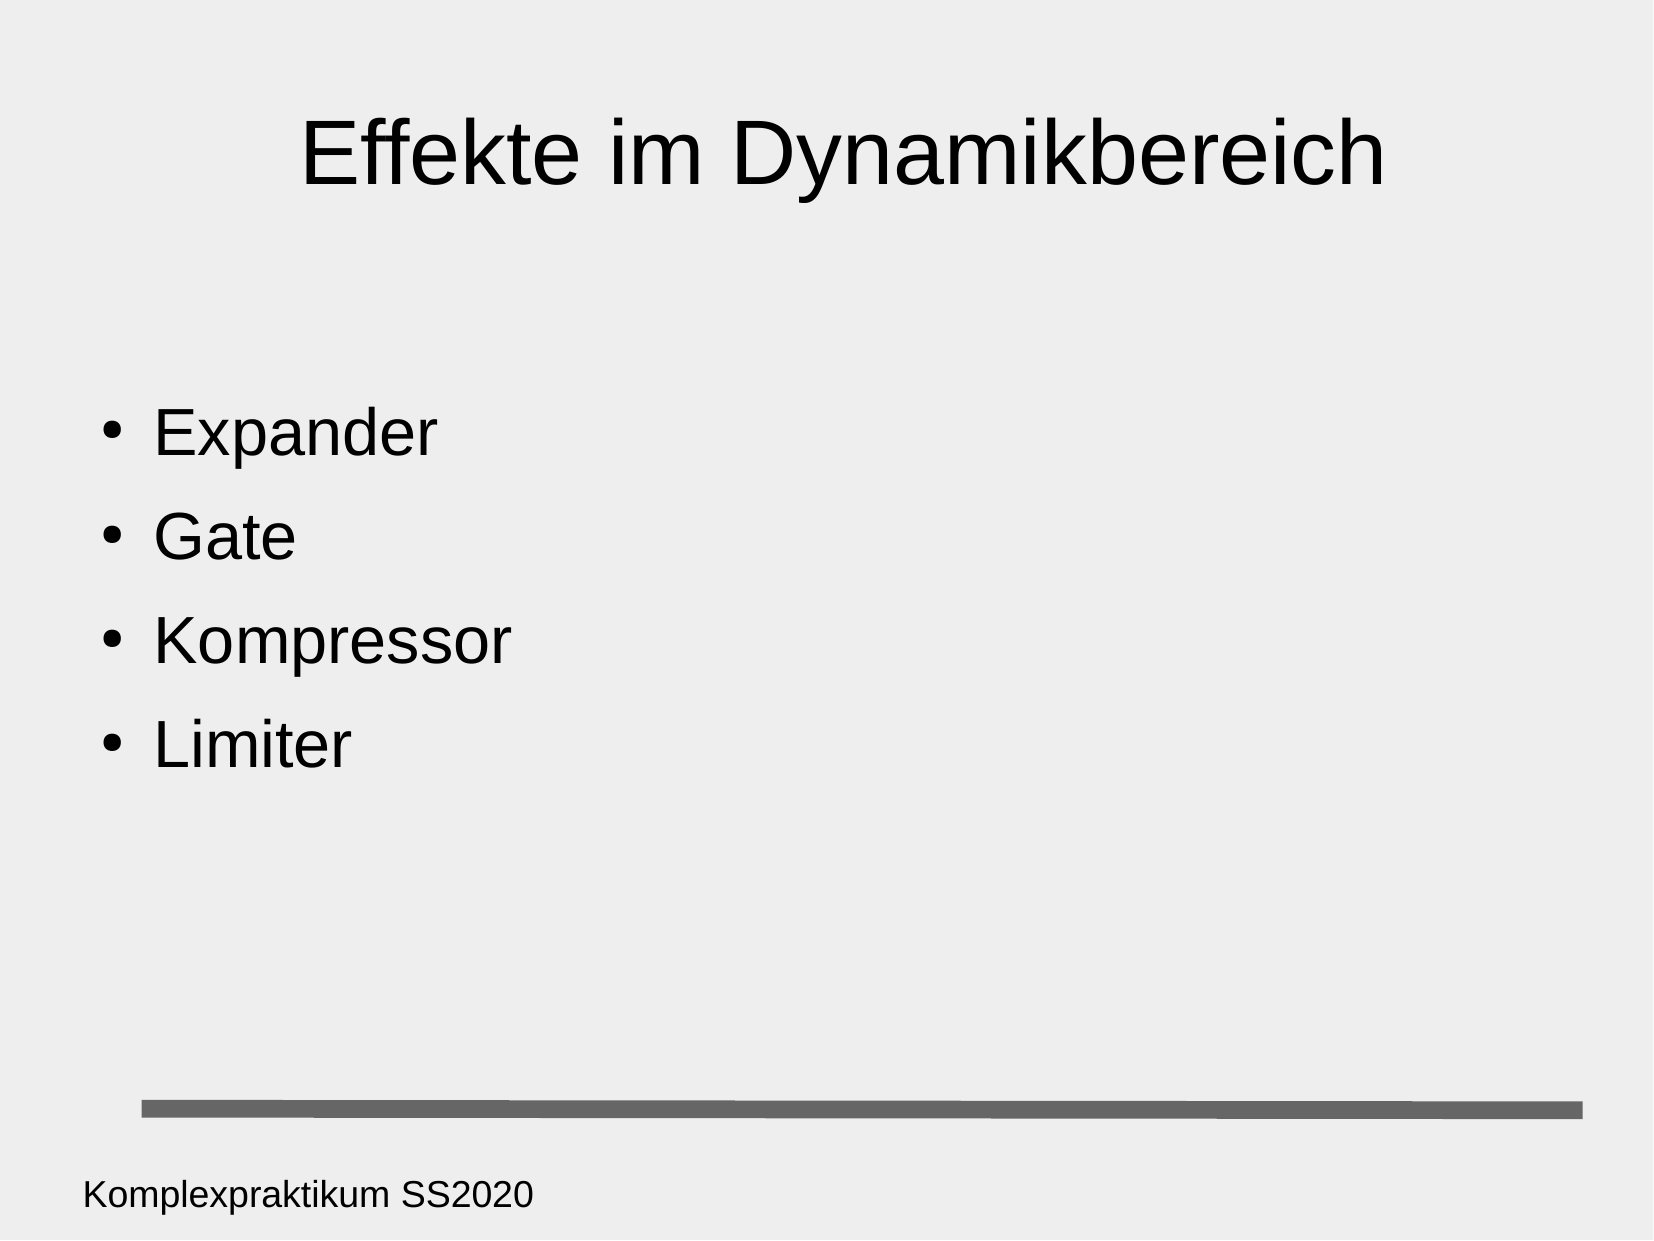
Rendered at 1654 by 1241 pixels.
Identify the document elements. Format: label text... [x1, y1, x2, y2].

list Expander Gate Kompressor Limiter [82, 290, 1571, 1109]
title Effekte im Dynamikbereich [82, 49, 1571, 257]
text_box Komplexpraktikum SS2020 [59, 1157, 957, 1233]
